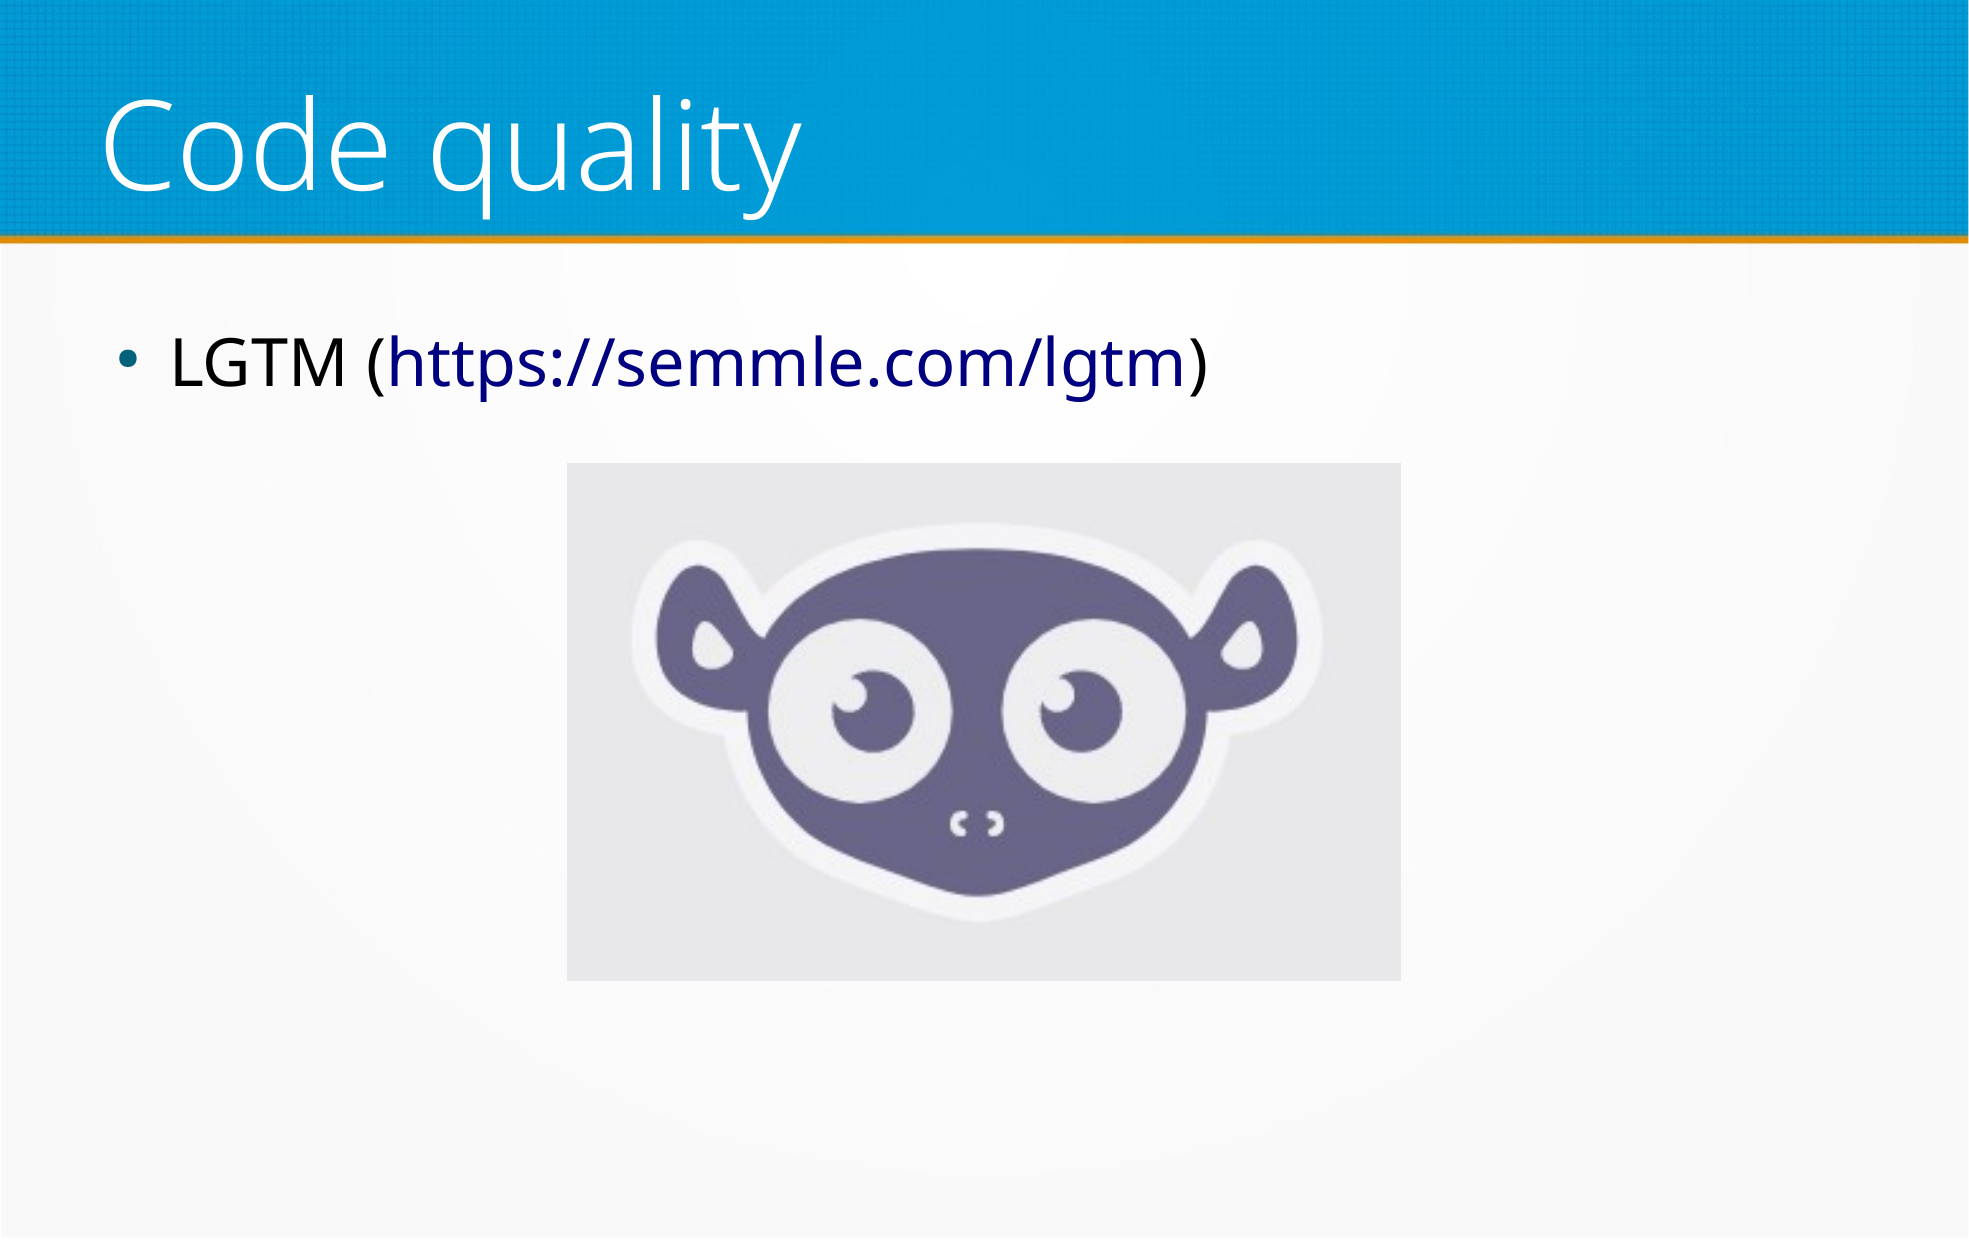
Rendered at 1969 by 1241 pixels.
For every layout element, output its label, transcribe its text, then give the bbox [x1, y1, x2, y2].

list LGTM (https://semmle.com/lgtm) [98, 315, 1861, 1081]
picture [0, 233, 1969, 1241]
title Code quality [98, 19, 1870, 227]
